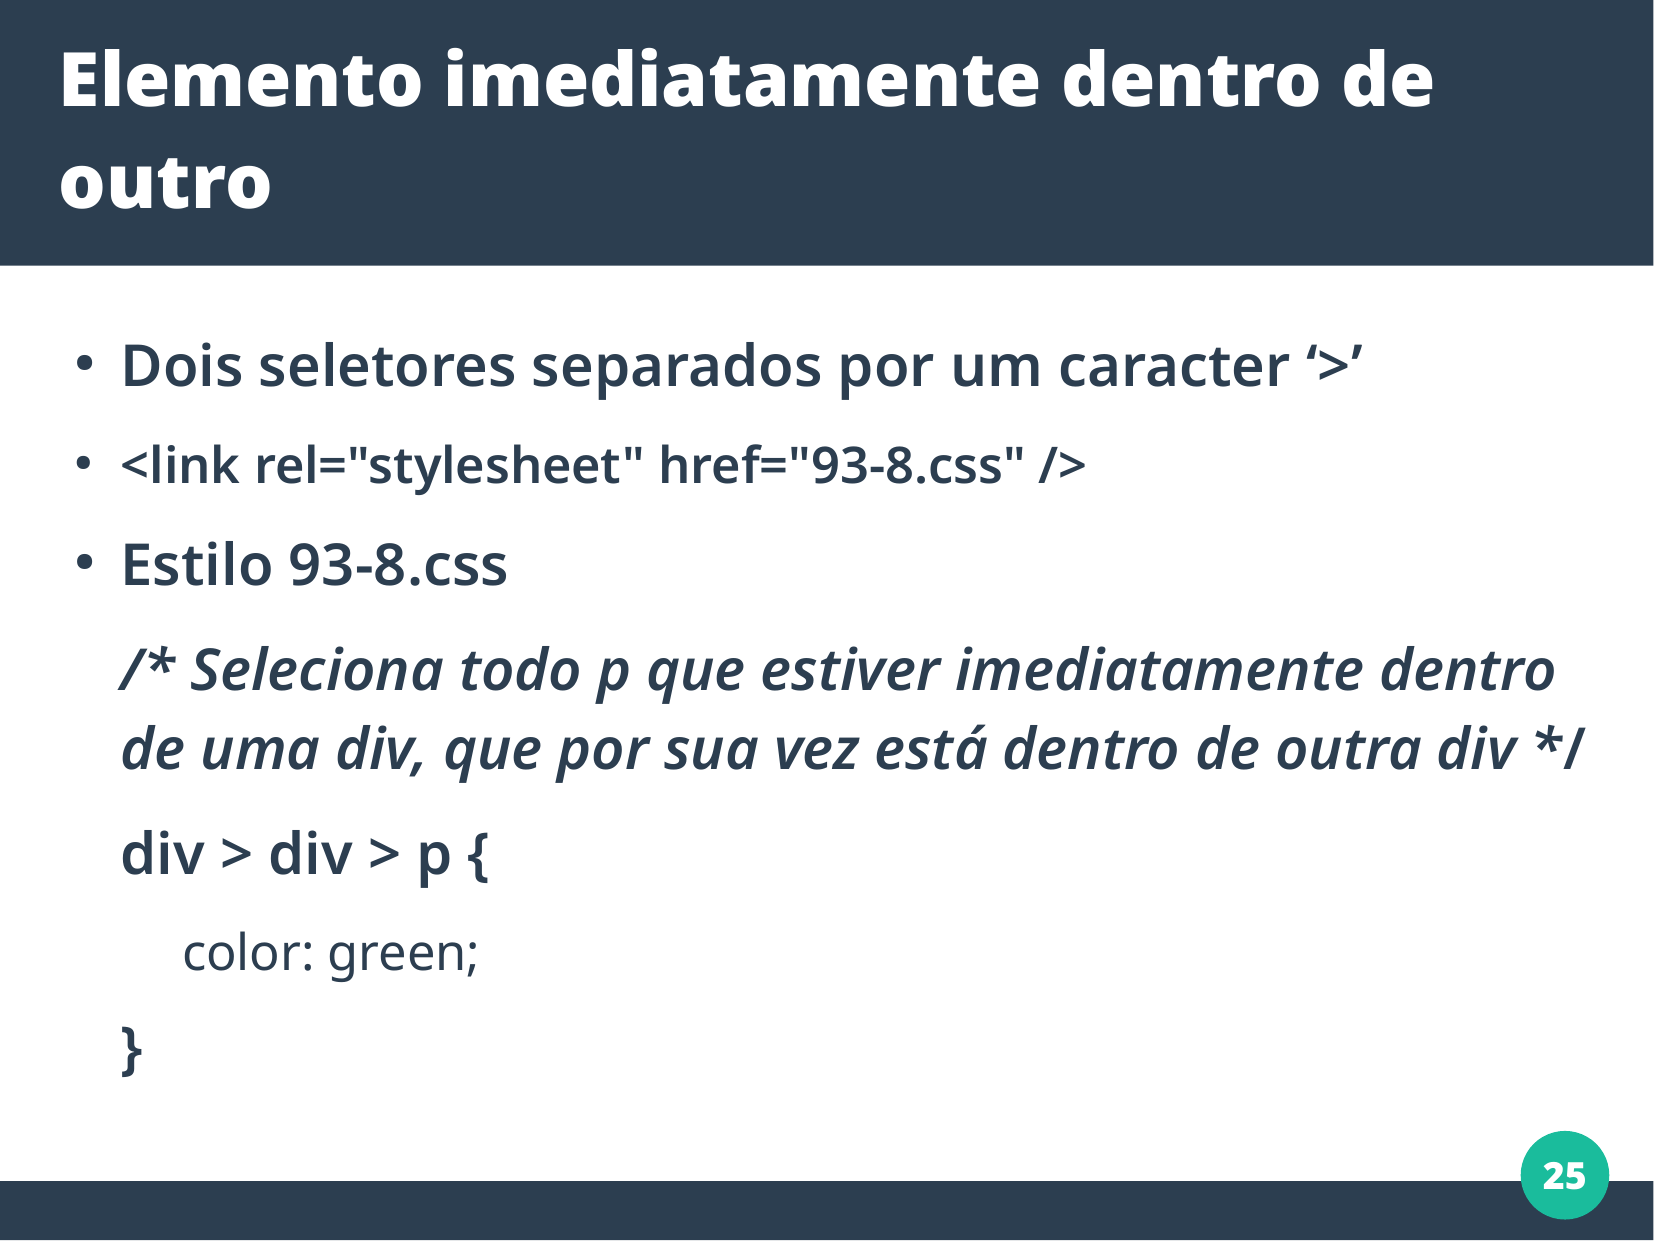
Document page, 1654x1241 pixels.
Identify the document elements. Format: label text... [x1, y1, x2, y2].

title Elemento imediatamente dentro de outro [59, 49, 1595, 207]
list Dois seletores separados por um caracter ‘>’ <link rel="stylesheet" href="93-8.css" /> Estilo 93-8.css /* Seleciona todo p que estiver imediatamente dentro de uma div, que por sua vez está dentro de outra div */ div > div > p { color: green; } [59, 324, 1595, 1152]
